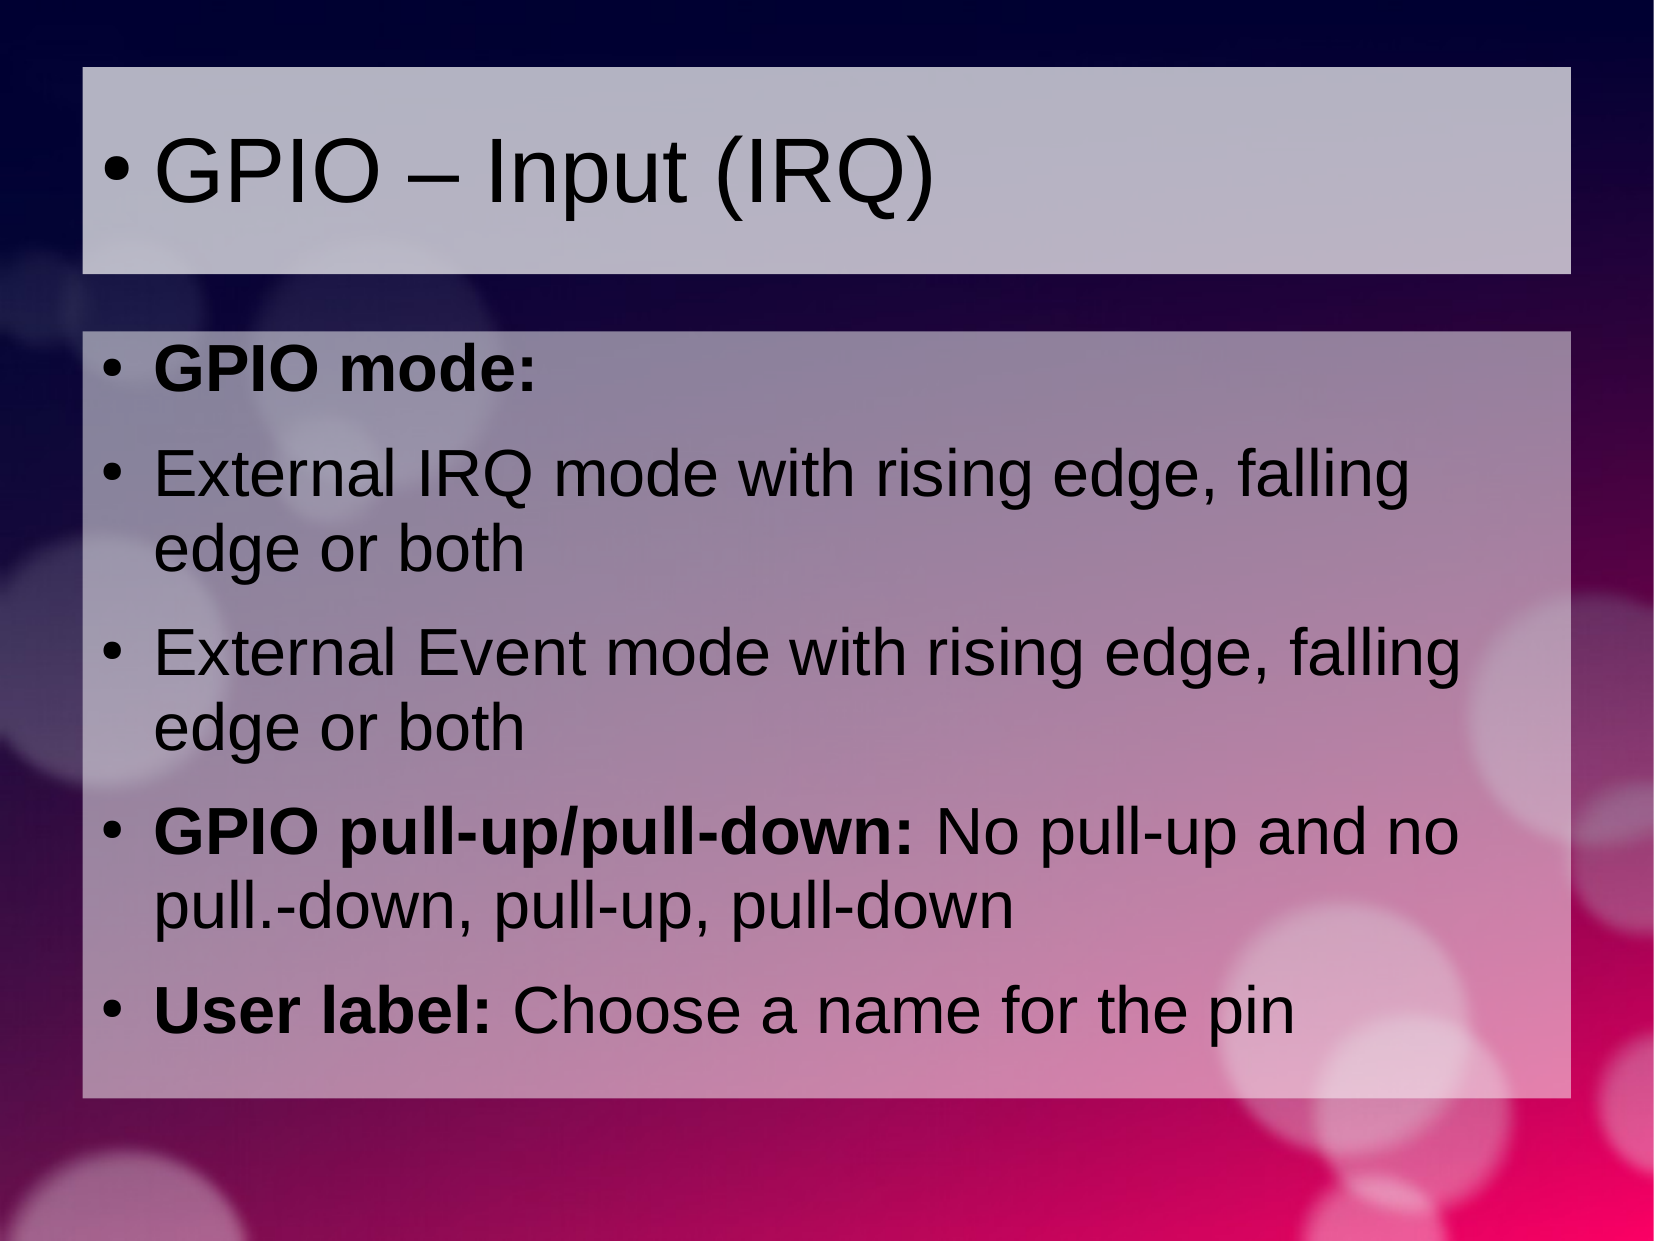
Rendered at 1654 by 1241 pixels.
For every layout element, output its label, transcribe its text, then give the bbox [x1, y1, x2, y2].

title GPIO – Input (IRQ) [82, 67, 1571, 275]
list GPIO mode: External IRQ mode with rising edge, falling edge or both External Event mode with rising edge, falling edge or both GPIO pull-up/pull-down: No pull-up and no pull.-down, pull-up, pull-down User label: Choose a name for the pin [82, 331, 1571, 1099]
picture [0, 0, 1654, 1241]
